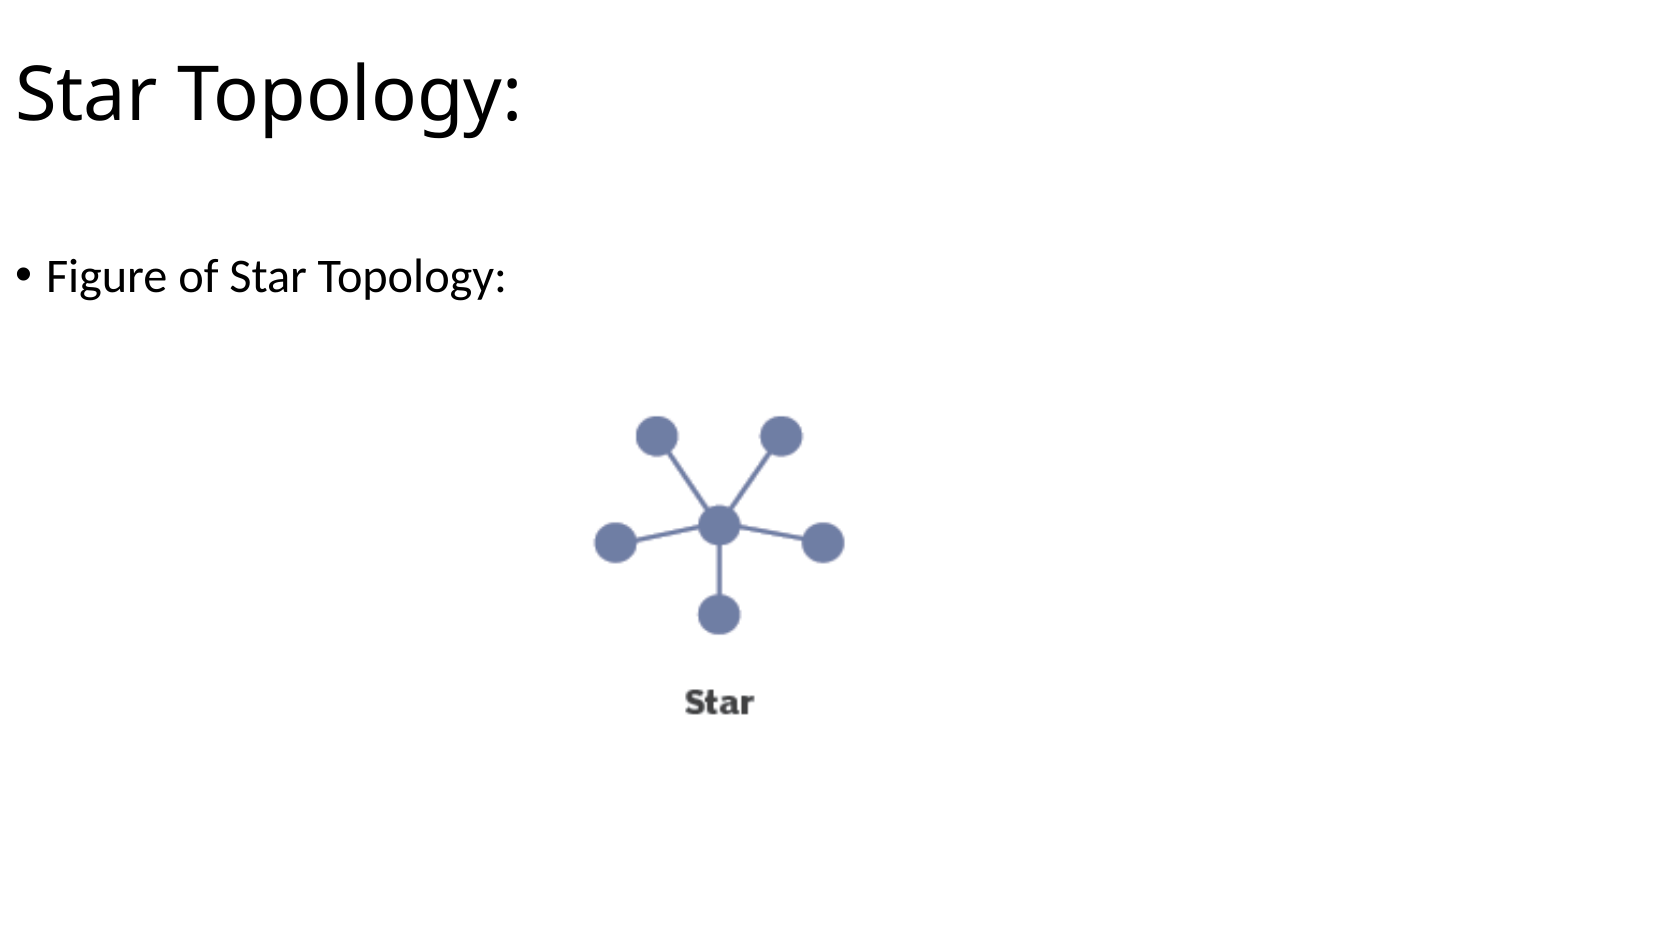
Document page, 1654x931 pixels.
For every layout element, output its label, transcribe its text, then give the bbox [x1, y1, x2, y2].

title Star Topology: [0, 36, 1536, 155]
picture [450, 375, 976, 731]
list Figure of Star Topology: [0, 243, 1536, 864]
